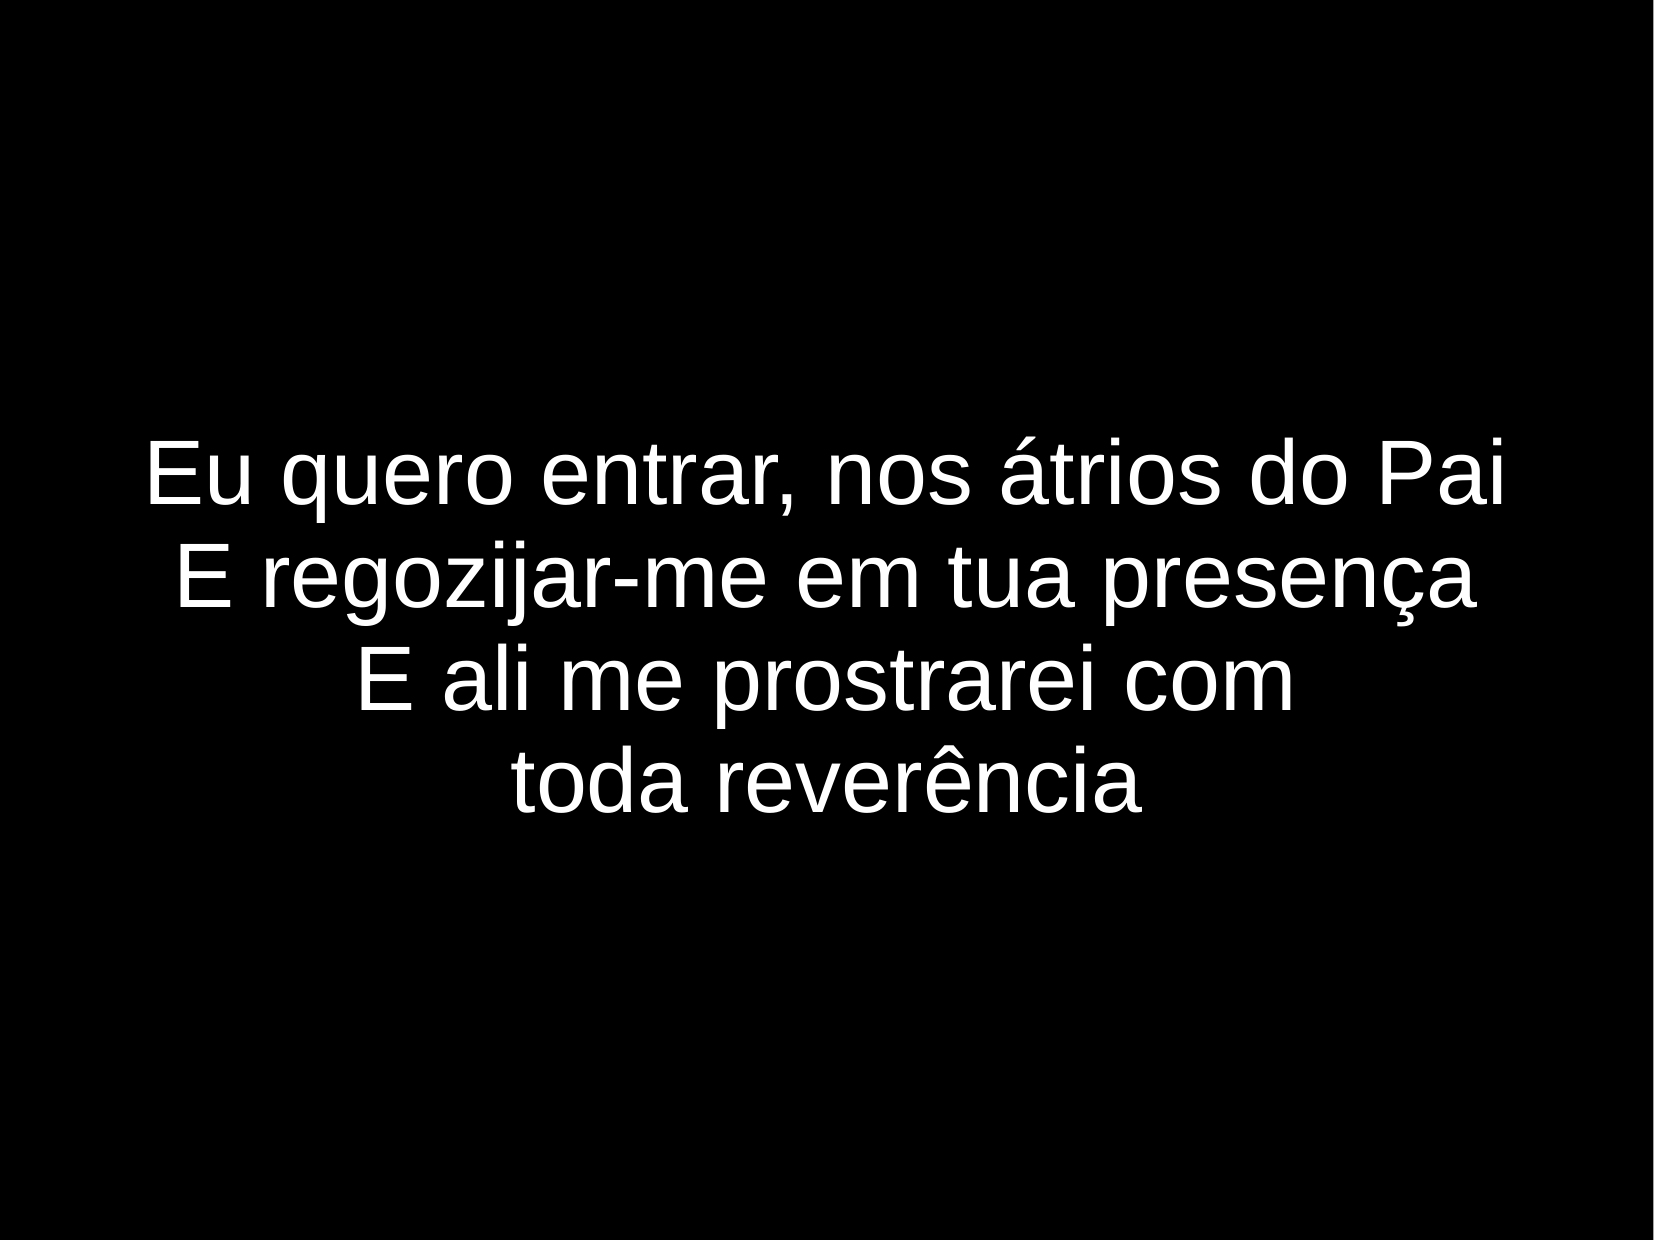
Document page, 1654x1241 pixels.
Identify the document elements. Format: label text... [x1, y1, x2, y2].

subtitle Eu quero entrar, nos átrios do Pai E regozijar-me em tua presença E ali me prostrarei com toda reverência [82, 49, 1571, 1205]
